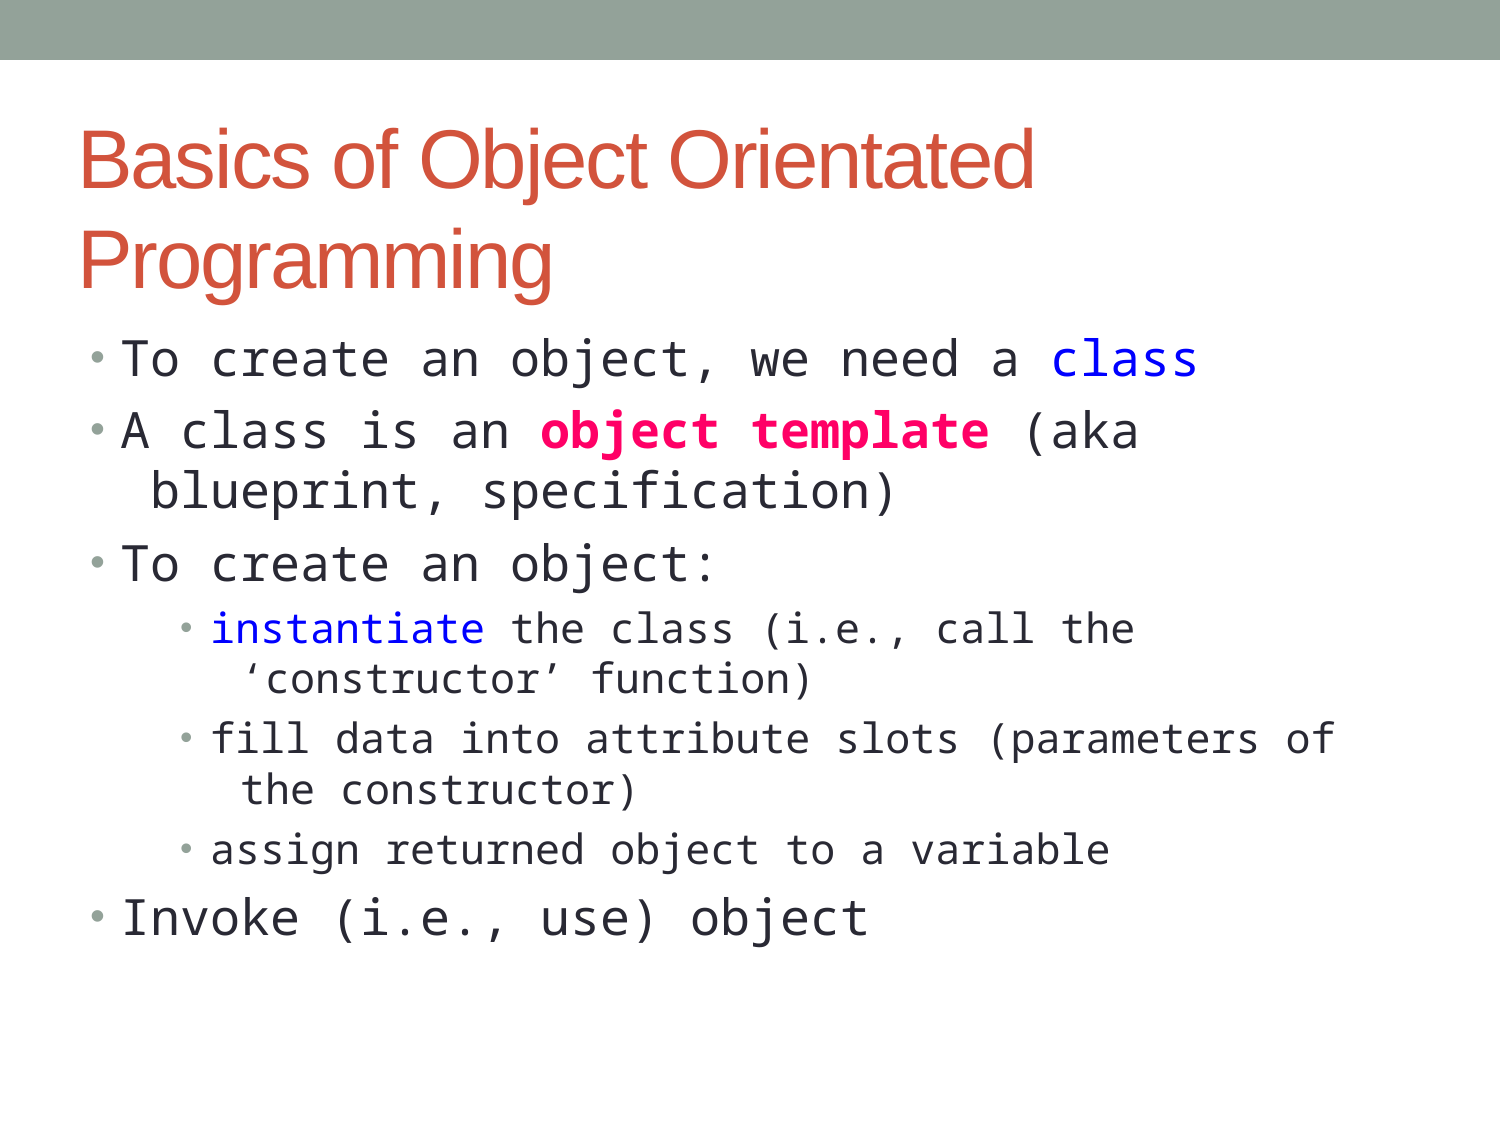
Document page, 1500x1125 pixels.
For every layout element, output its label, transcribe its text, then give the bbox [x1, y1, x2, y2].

title Basics of Object Orientated Programming [62, 91, 1413, 319]
list To create an object, we need a class A class is an object template (aka blueprint, specification) To create an object: instantiate the class (i.e., call the ‘constructor’ function) fill data into attribute slots (parameters of the constructor) assign returned object to a variable Invoke (i.e., use) object [75, 318, 1426, 1063]
